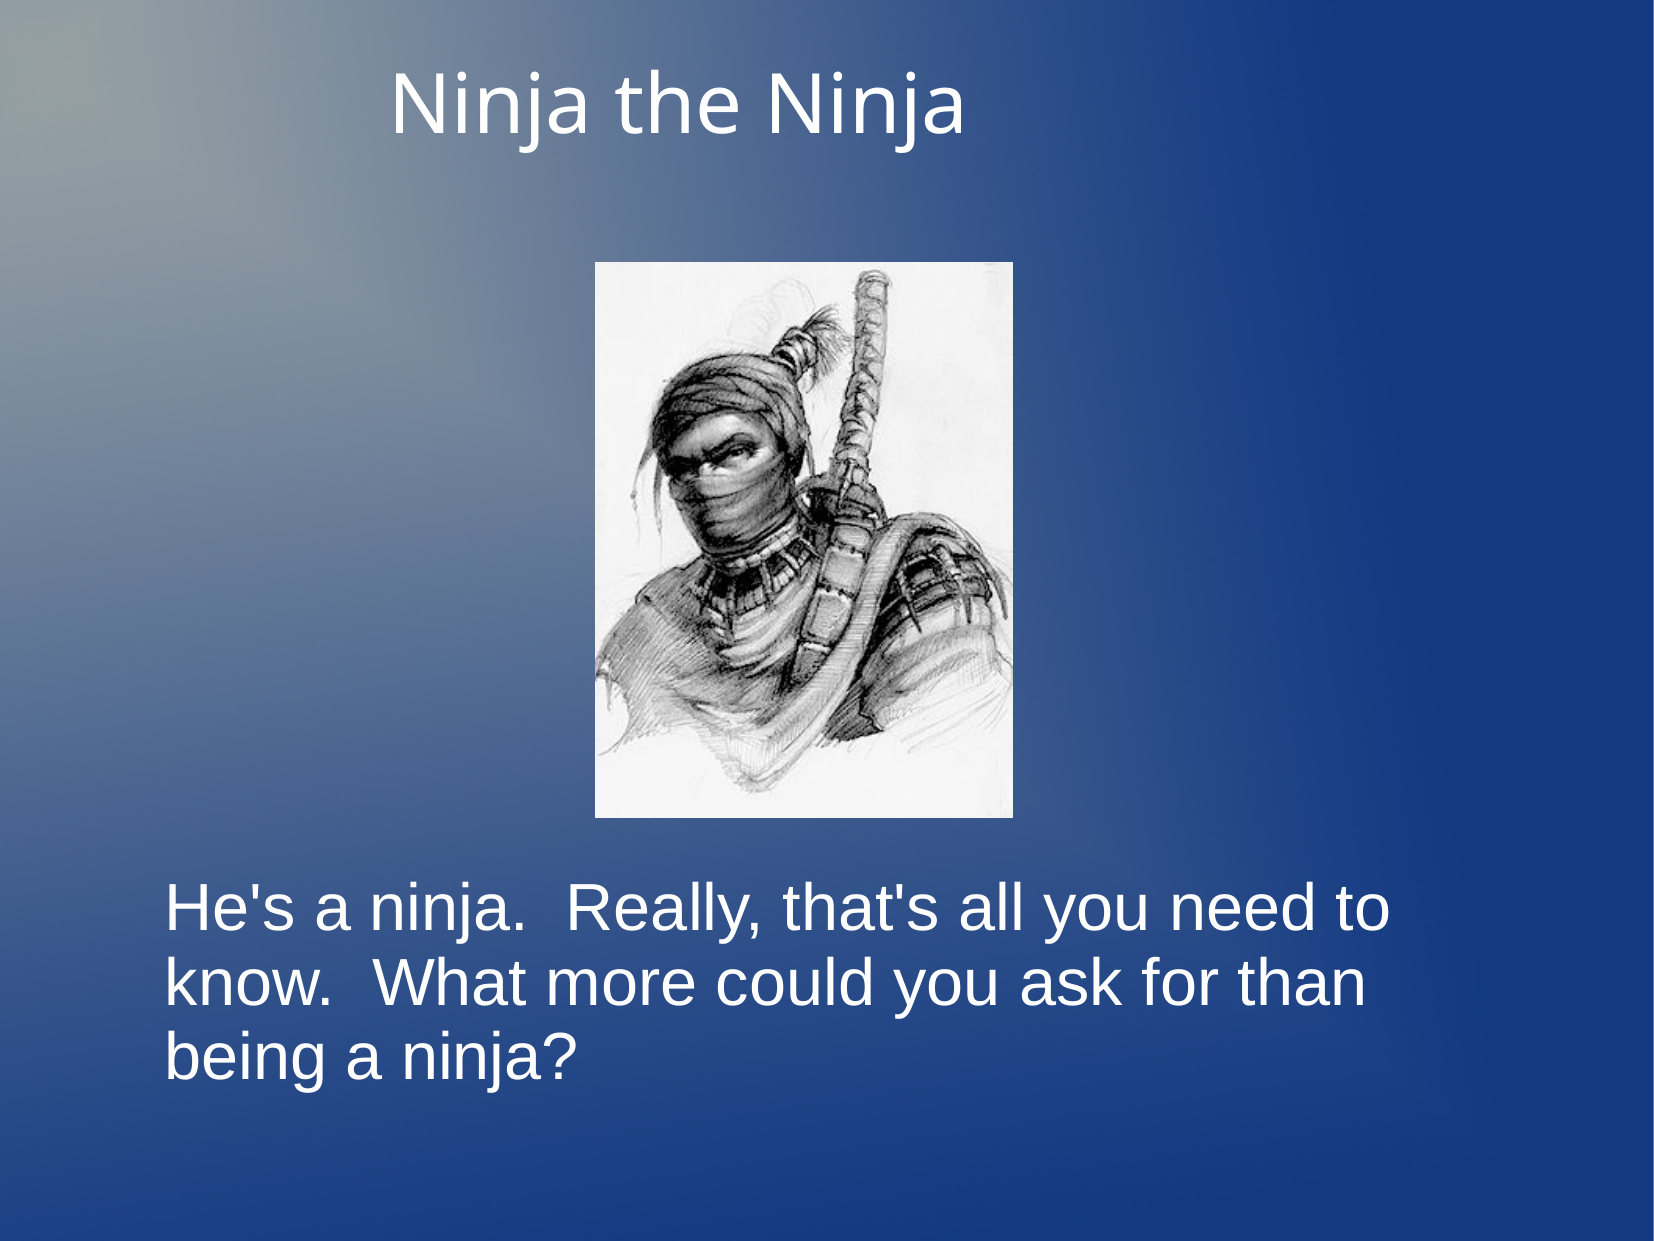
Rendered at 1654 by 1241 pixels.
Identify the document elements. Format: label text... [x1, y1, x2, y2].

picture [0, 0, 1654, 1241]
text_box Ninja the Ninja [373, 37, 1201, 167]
text_box He's a ninja. Really, that's all you need to know. What more could you ask for than being a ninja? [150, 862, 1501, 1102]
